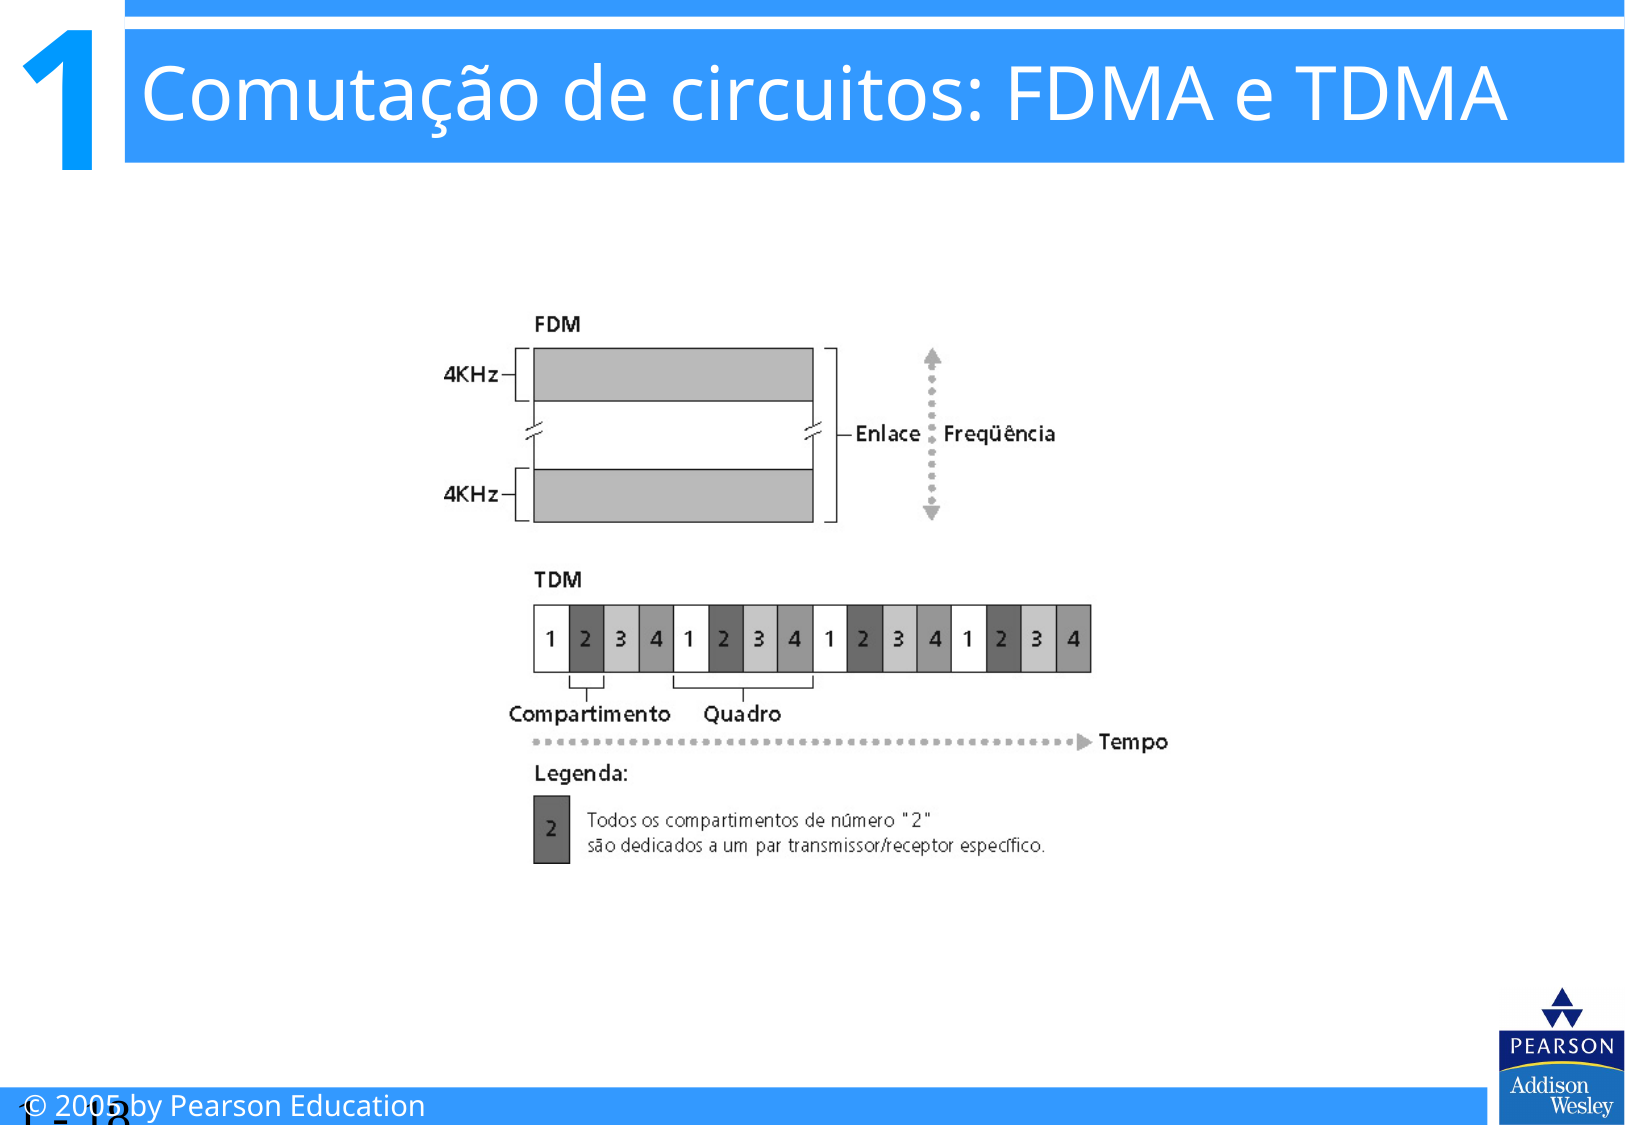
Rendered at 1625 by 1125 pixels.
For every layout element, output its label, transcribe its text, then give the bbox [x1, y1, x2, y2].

text_box Comutação de circuitos: FDMA e TDMA [125, 37, 1625, 138]
picture [1499, 987, 1625, 1125]
picture [444, 311, 1181, 864]
